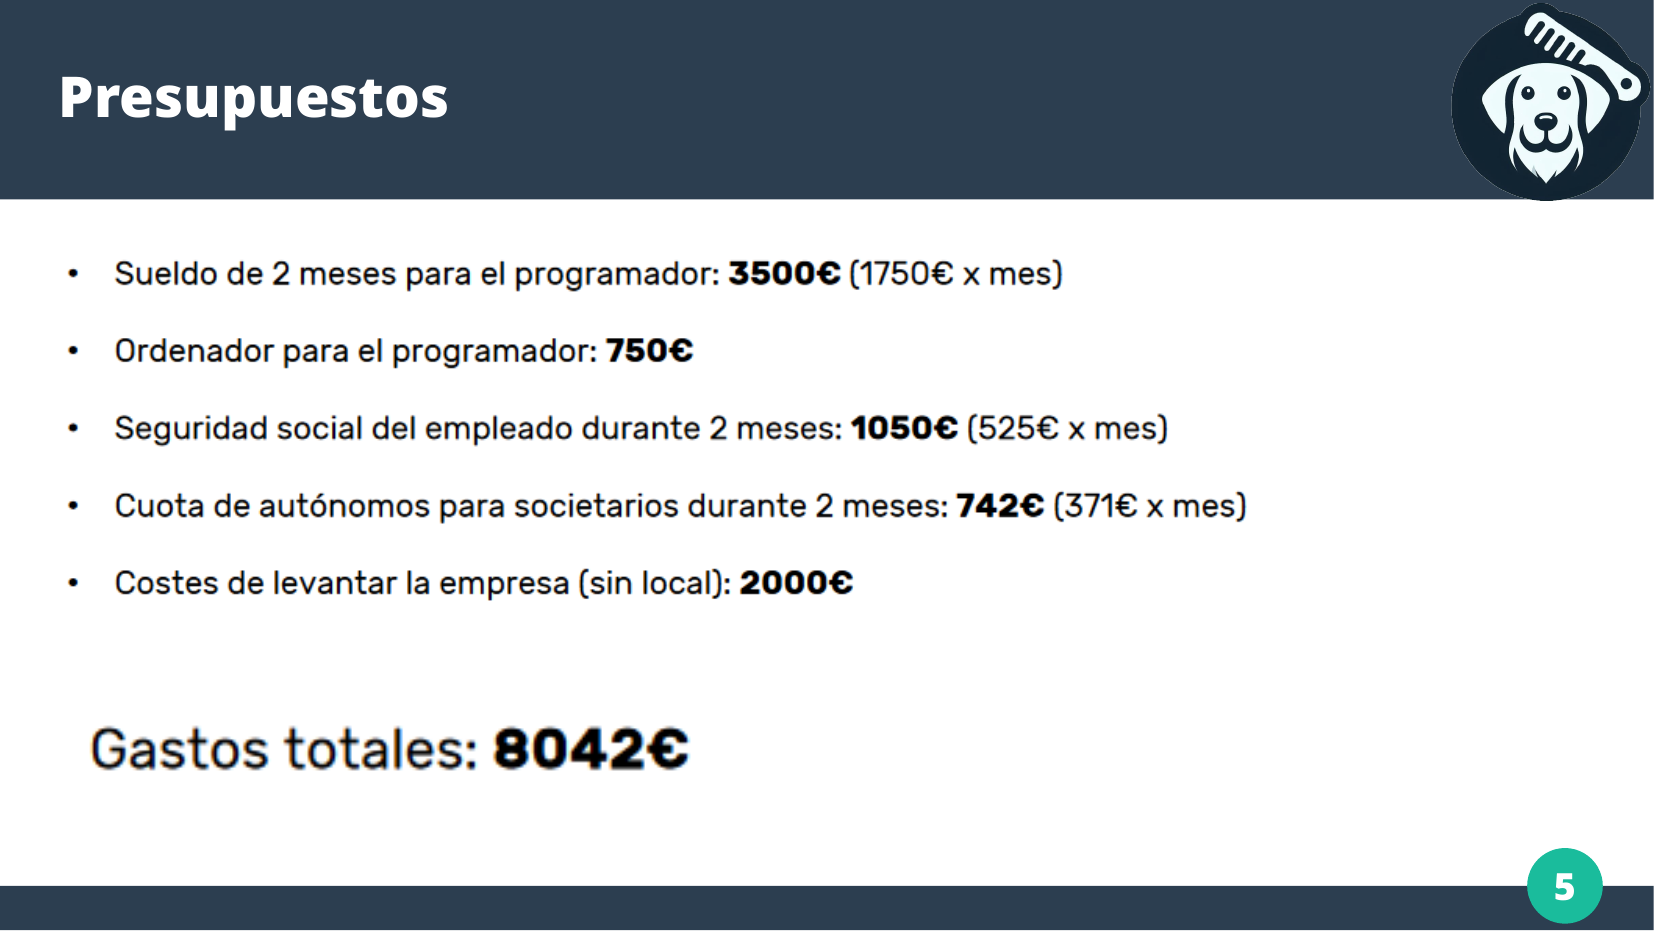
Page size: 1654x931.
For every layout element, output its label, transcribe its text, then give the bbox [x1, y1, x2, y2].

title Presupuestos [59, 37, 1446, 156]
picture [59, 246, 1264, 621]
picture [59, 697, 739, 798]
picture [1446, 0, 1654, 207]
